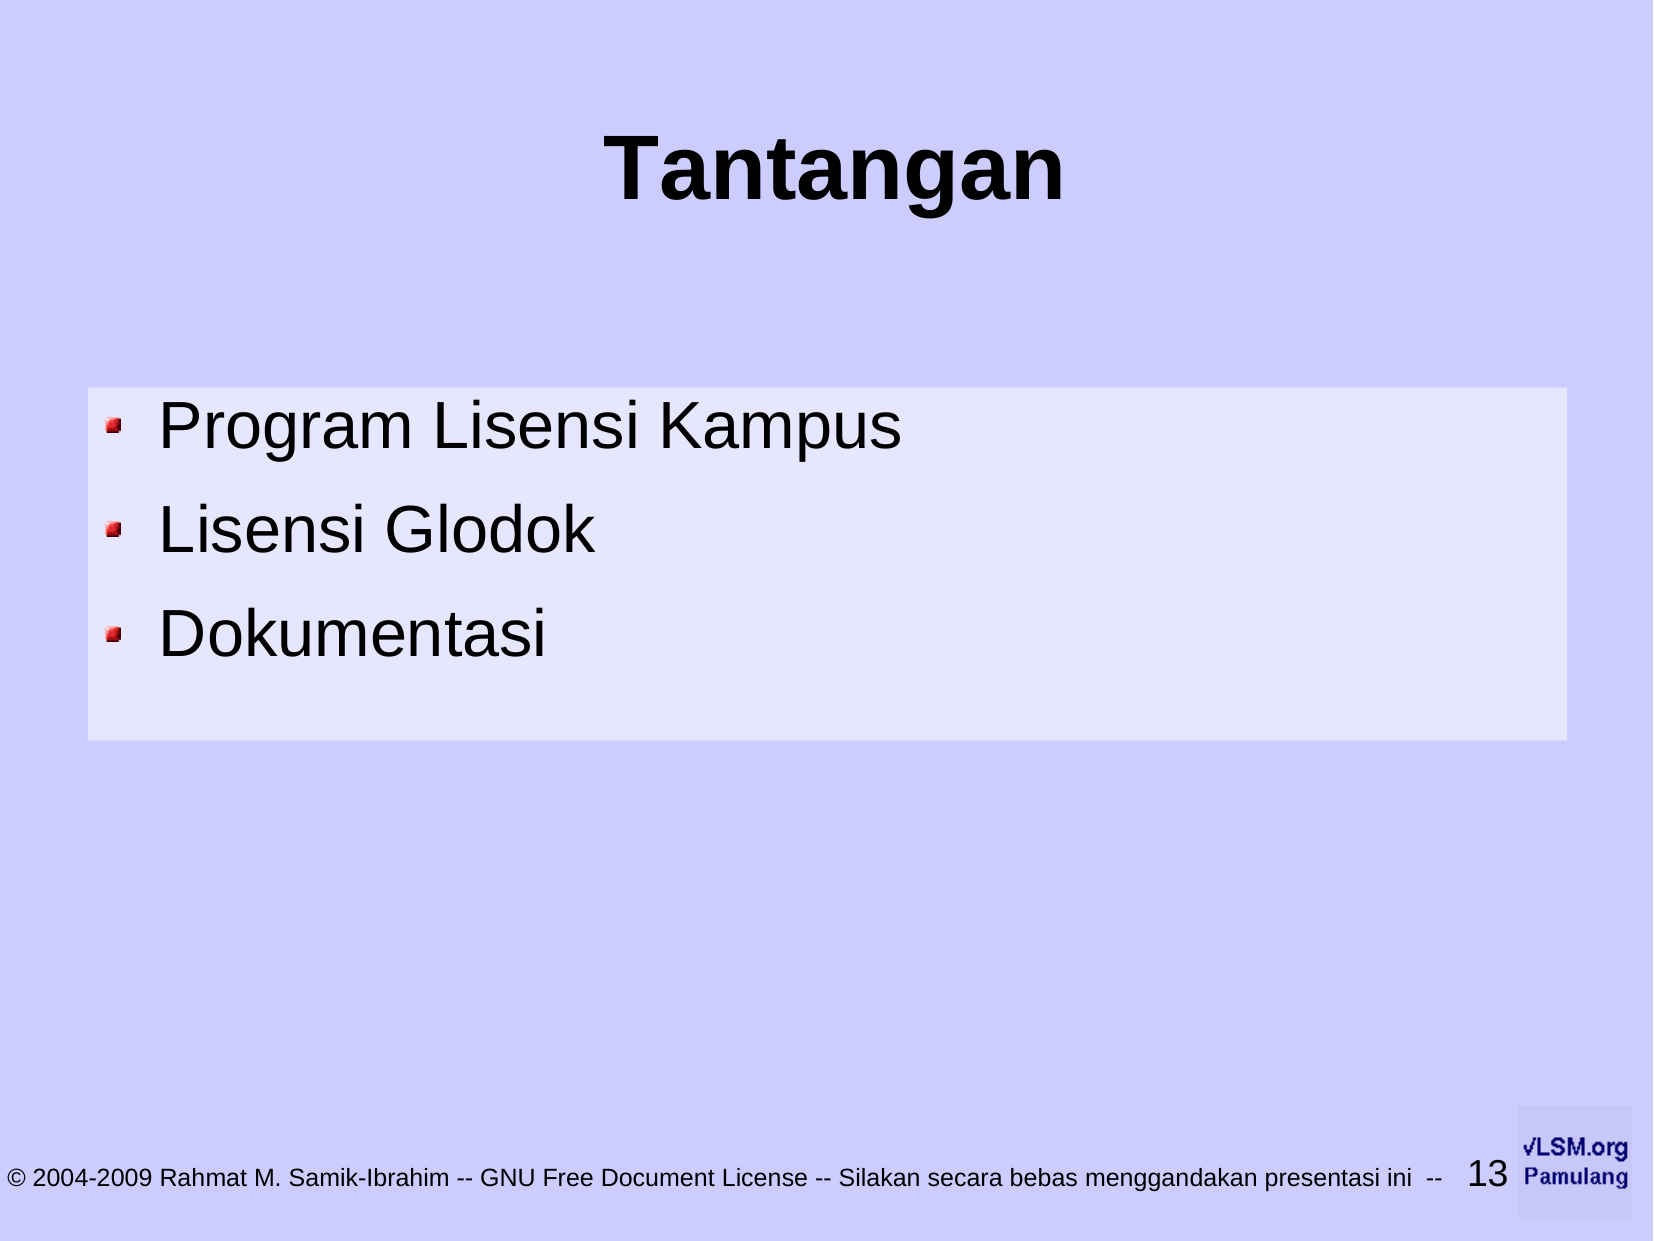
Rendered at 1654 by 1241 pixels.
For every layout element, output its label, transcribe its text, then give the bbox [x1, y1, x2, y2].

picture [1518, 1106, 1632, 1219]
title Tantangan [43, 108, 1628, 228]
list Program Lisensi Kampus Lisensi Glodok Dokumentasi [87, 387, 1567, 741]
